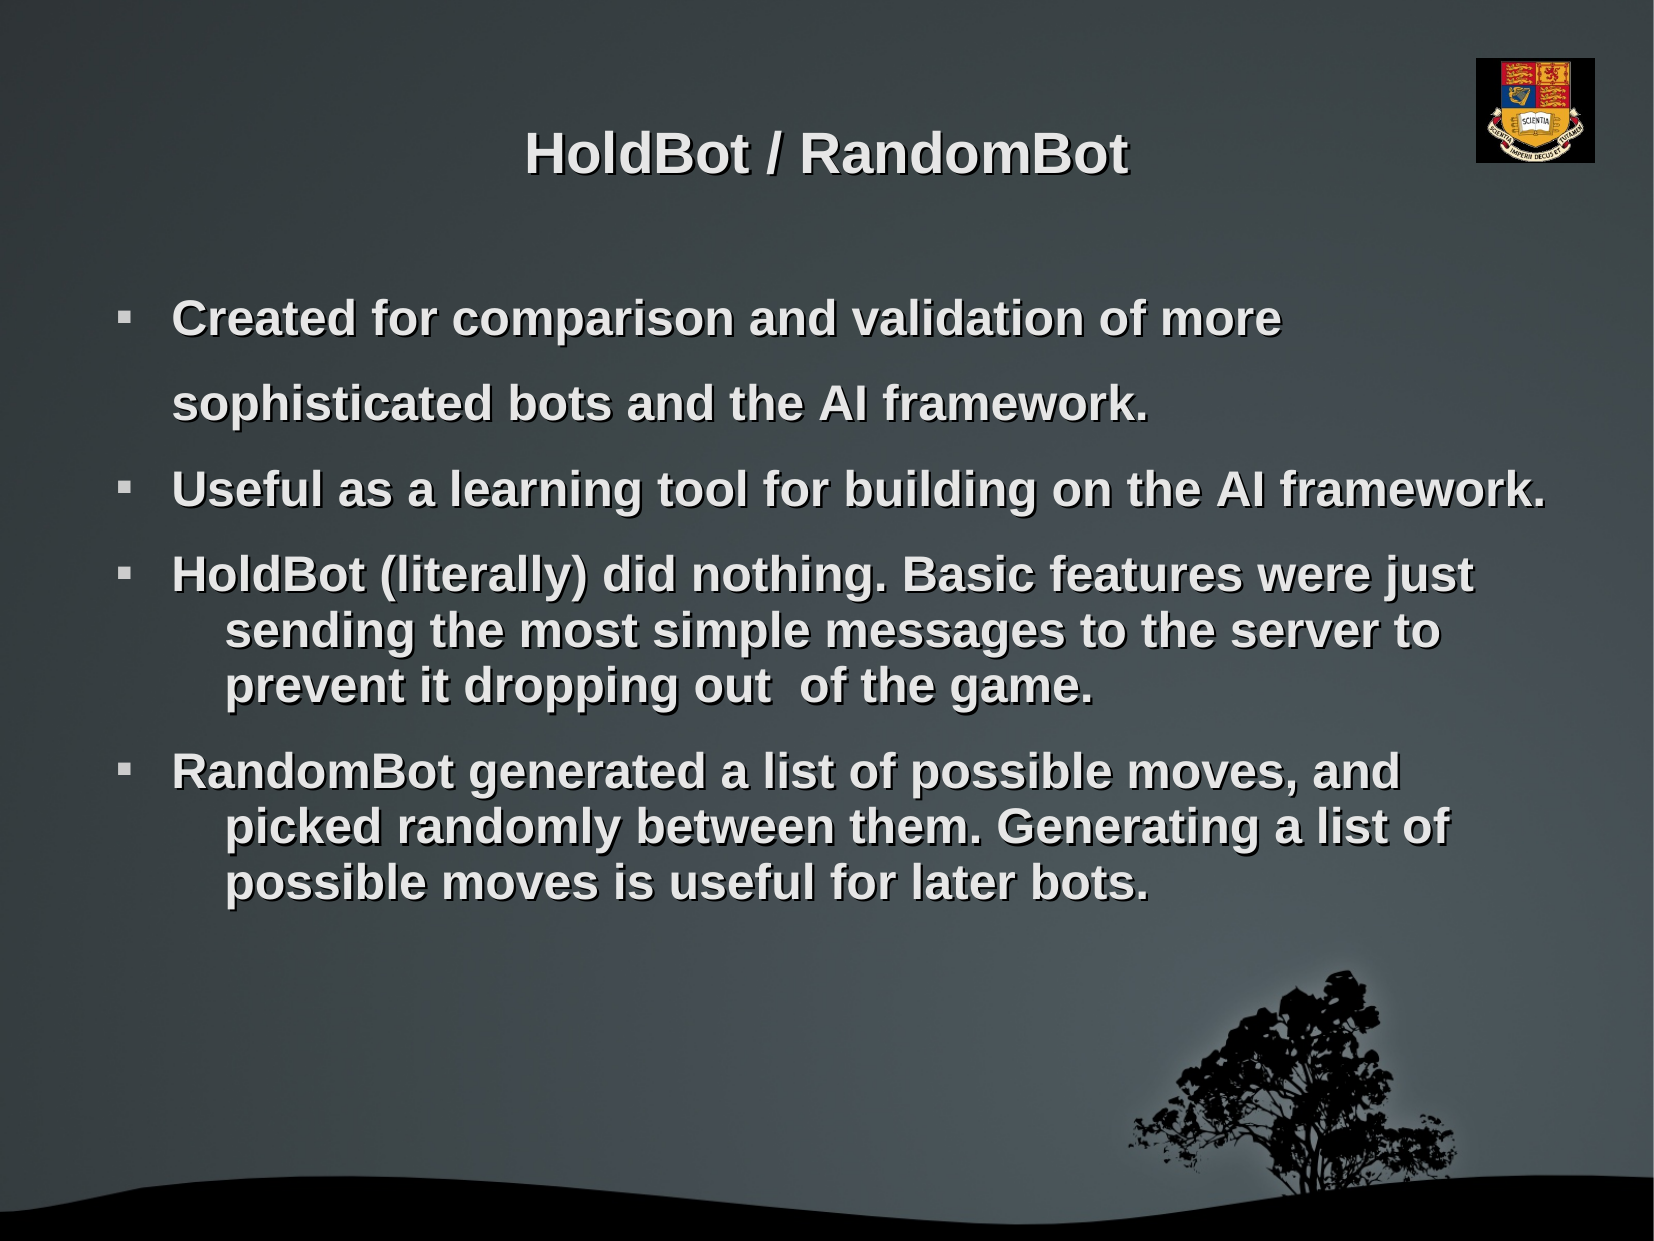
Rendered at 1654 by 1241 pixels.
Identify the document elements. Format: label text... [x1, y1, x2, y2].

picture [0, 0, 1654, 1241]
list Created for comparison and validation of more sophisticated bots and the AI framework. Useful as a learning tool for building on the AI framework. HoldBot (literally) did nothing. Basic features were just sending the most simple messages to the server to prevent it dropping out of the game. RandomBot generated a list of possible moves, and picked randomly between them. Generating a list of possible moves is useful for later bots. [82, 290, 1571, 1094]
title HoldBot / RandomBot [82, 56, 1571, 250]
